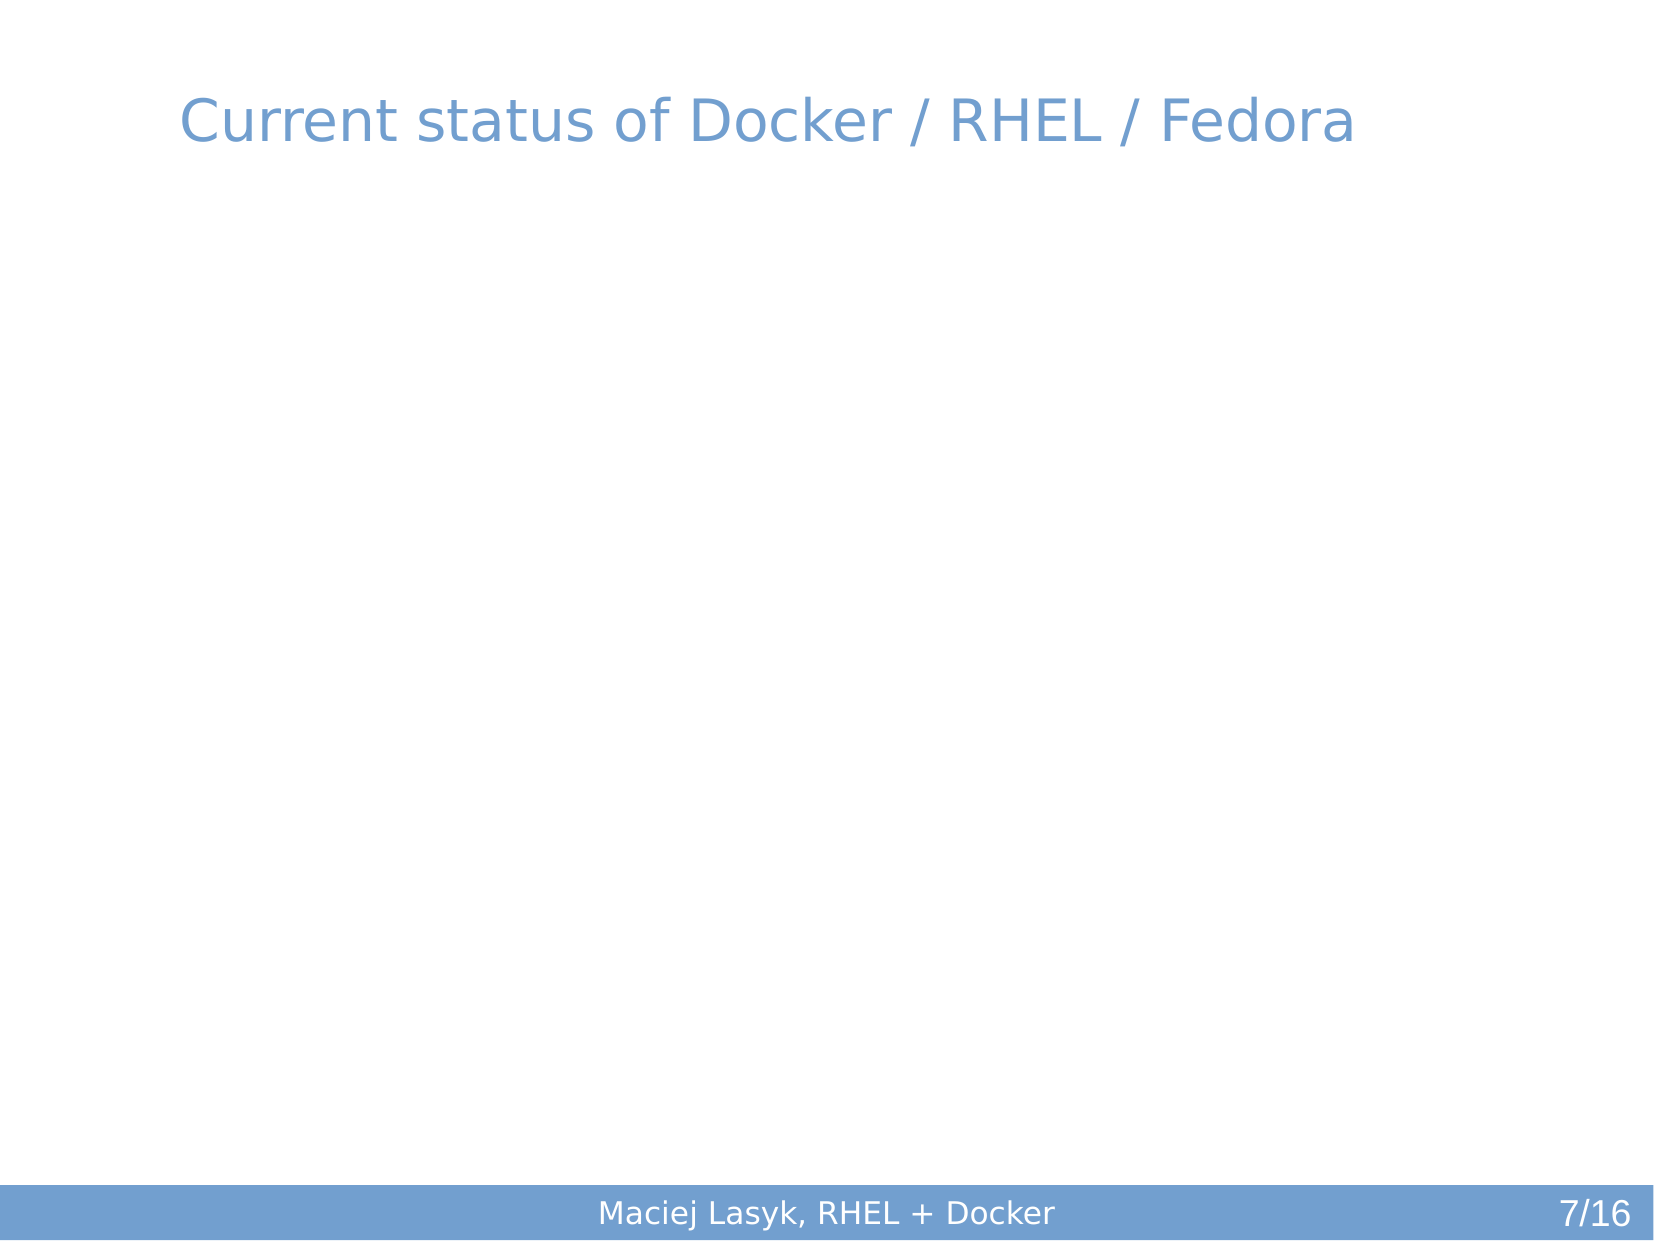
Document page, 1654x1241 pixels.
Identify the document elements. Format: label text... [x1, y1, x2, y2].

text_box Maciej Lasyk, RHEL + Docker [583, 1188, 1071, 1240]
text_box Current status of Docker / RHEL / Fedora [164, 79, 1373, 163]
text_box [1647, 1185, 1654, 1241]
text_box 7/16 [1533, 1185, 1647, 1241]
text_box [0, 1185, 1533, 1241]
